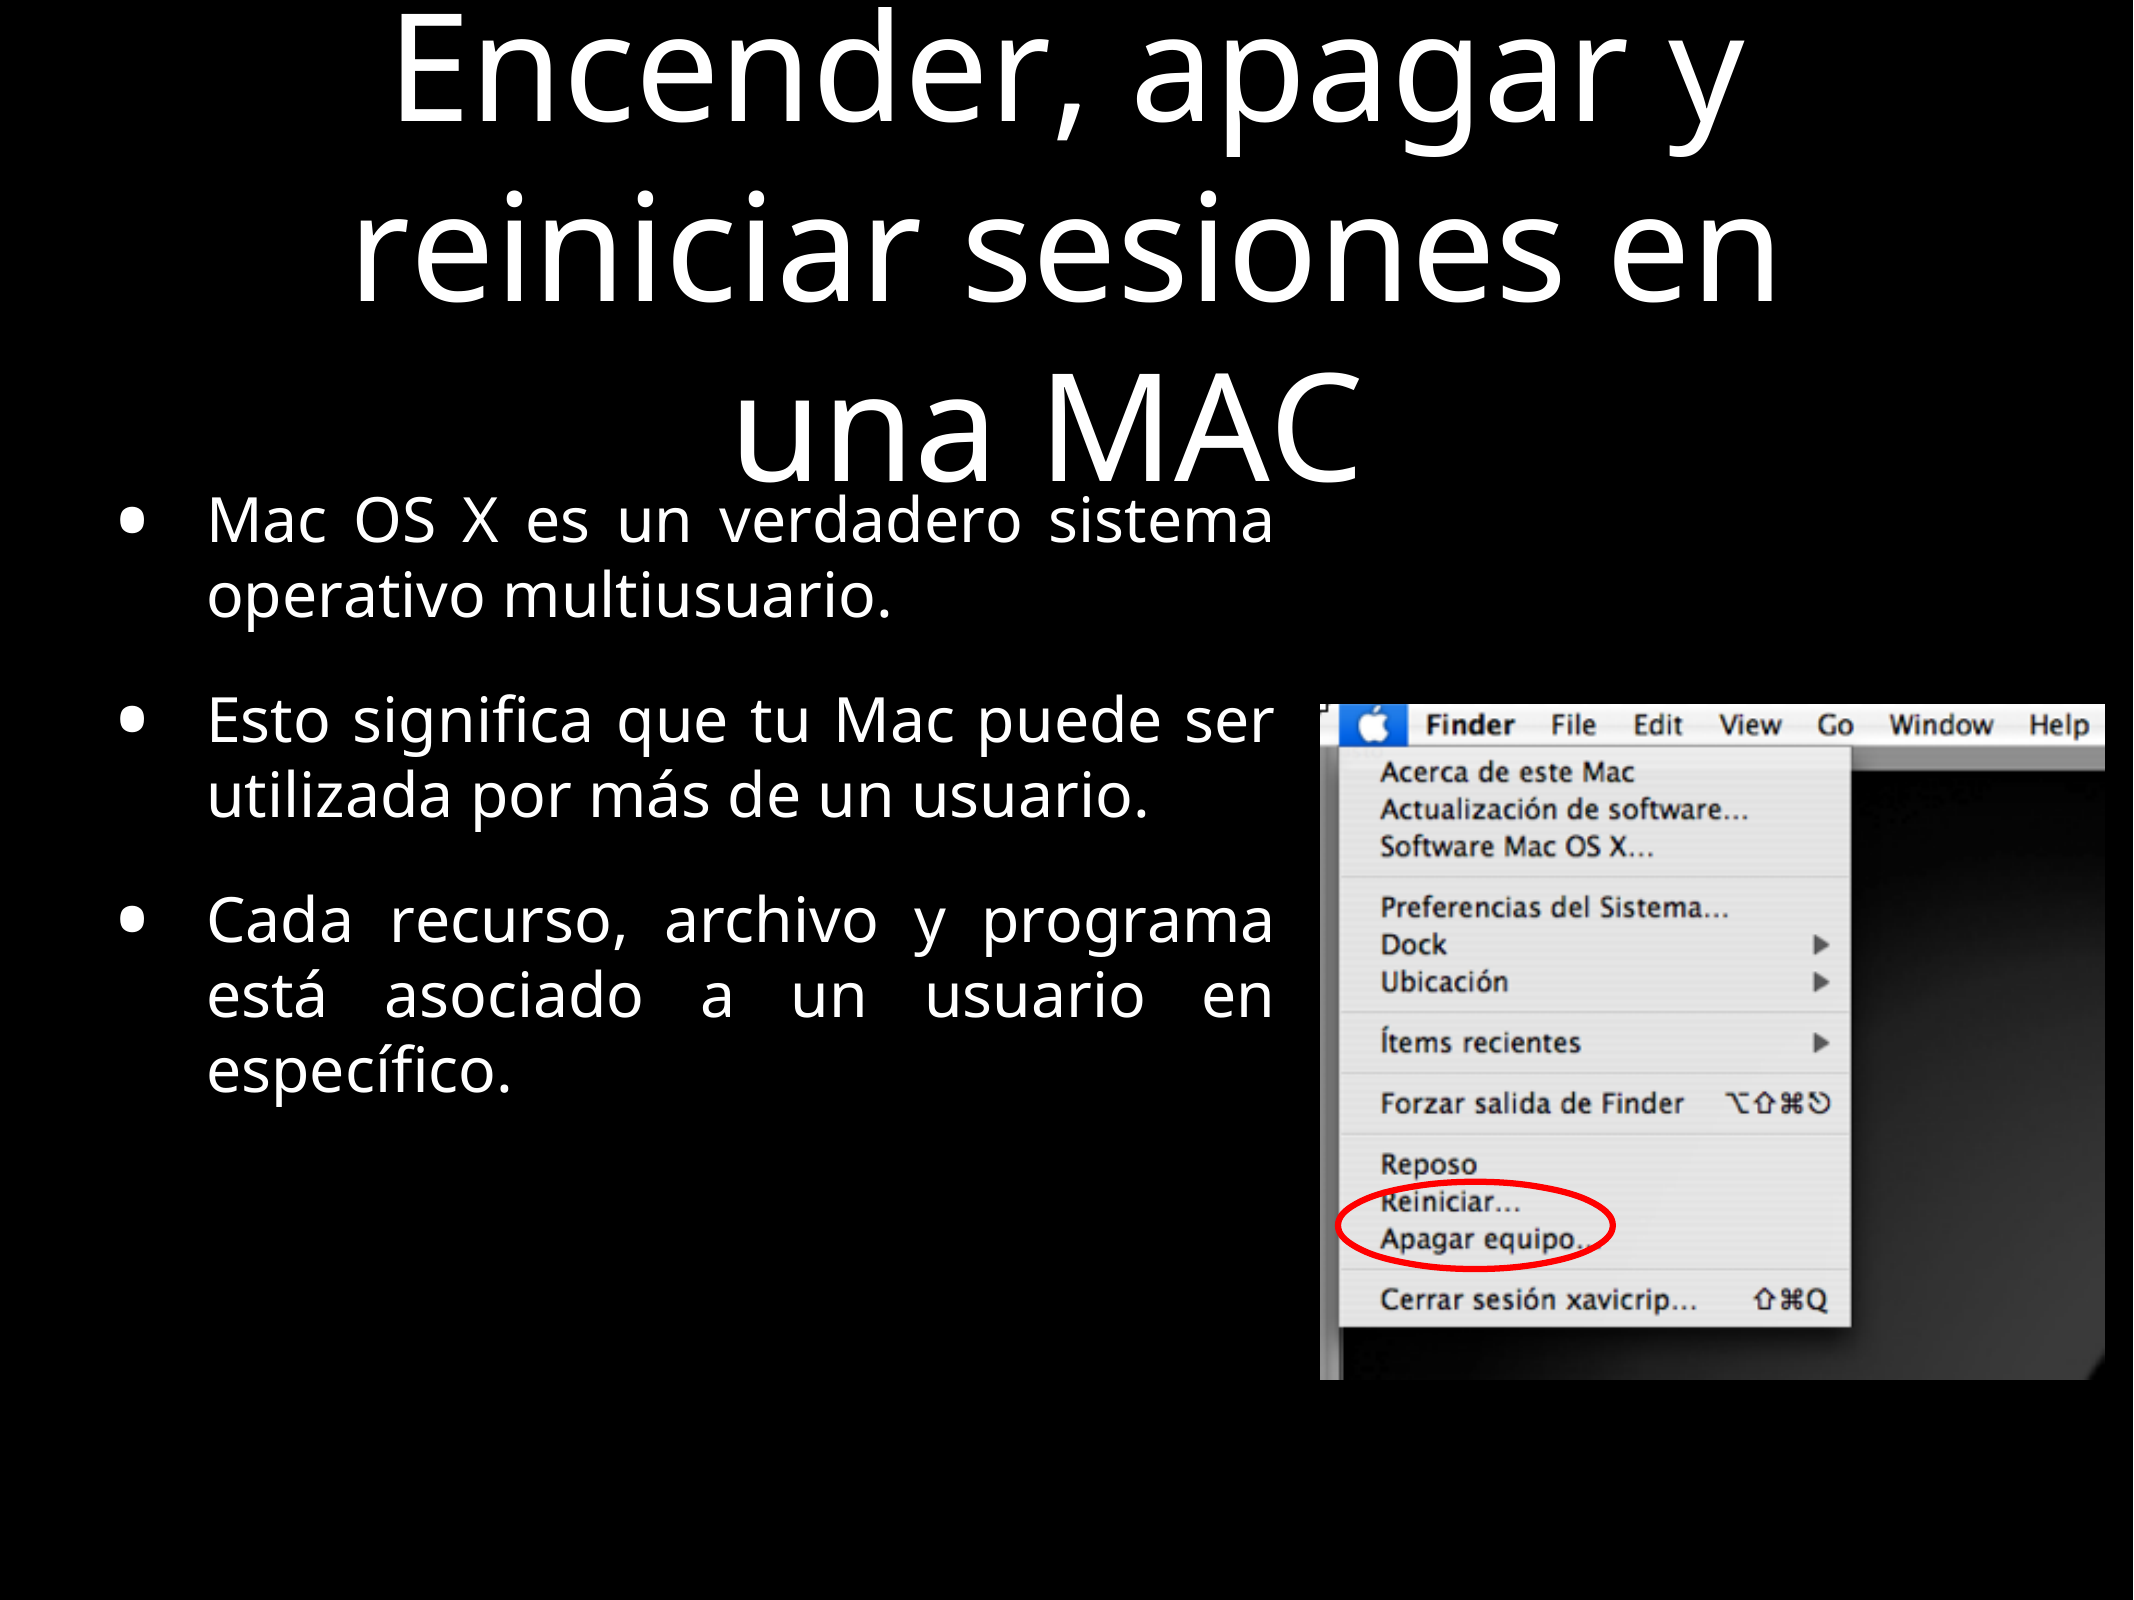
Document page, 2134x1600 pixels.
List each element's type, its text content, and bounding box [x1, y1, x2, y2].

list Mac OS X es un verdadero sistema operativo multiusuario. Esto significa que tu Mac puede ser utilizada por más de un usuario. Cada recurso, archivo y programa está asociado a un usuario en específico. [52, 454, 1286, 1132]
picture [1320, 704, 2105, 1380]
title Encender, apagar y reiniciar sesiones en una MAC [208, 0, 1925, 521]
